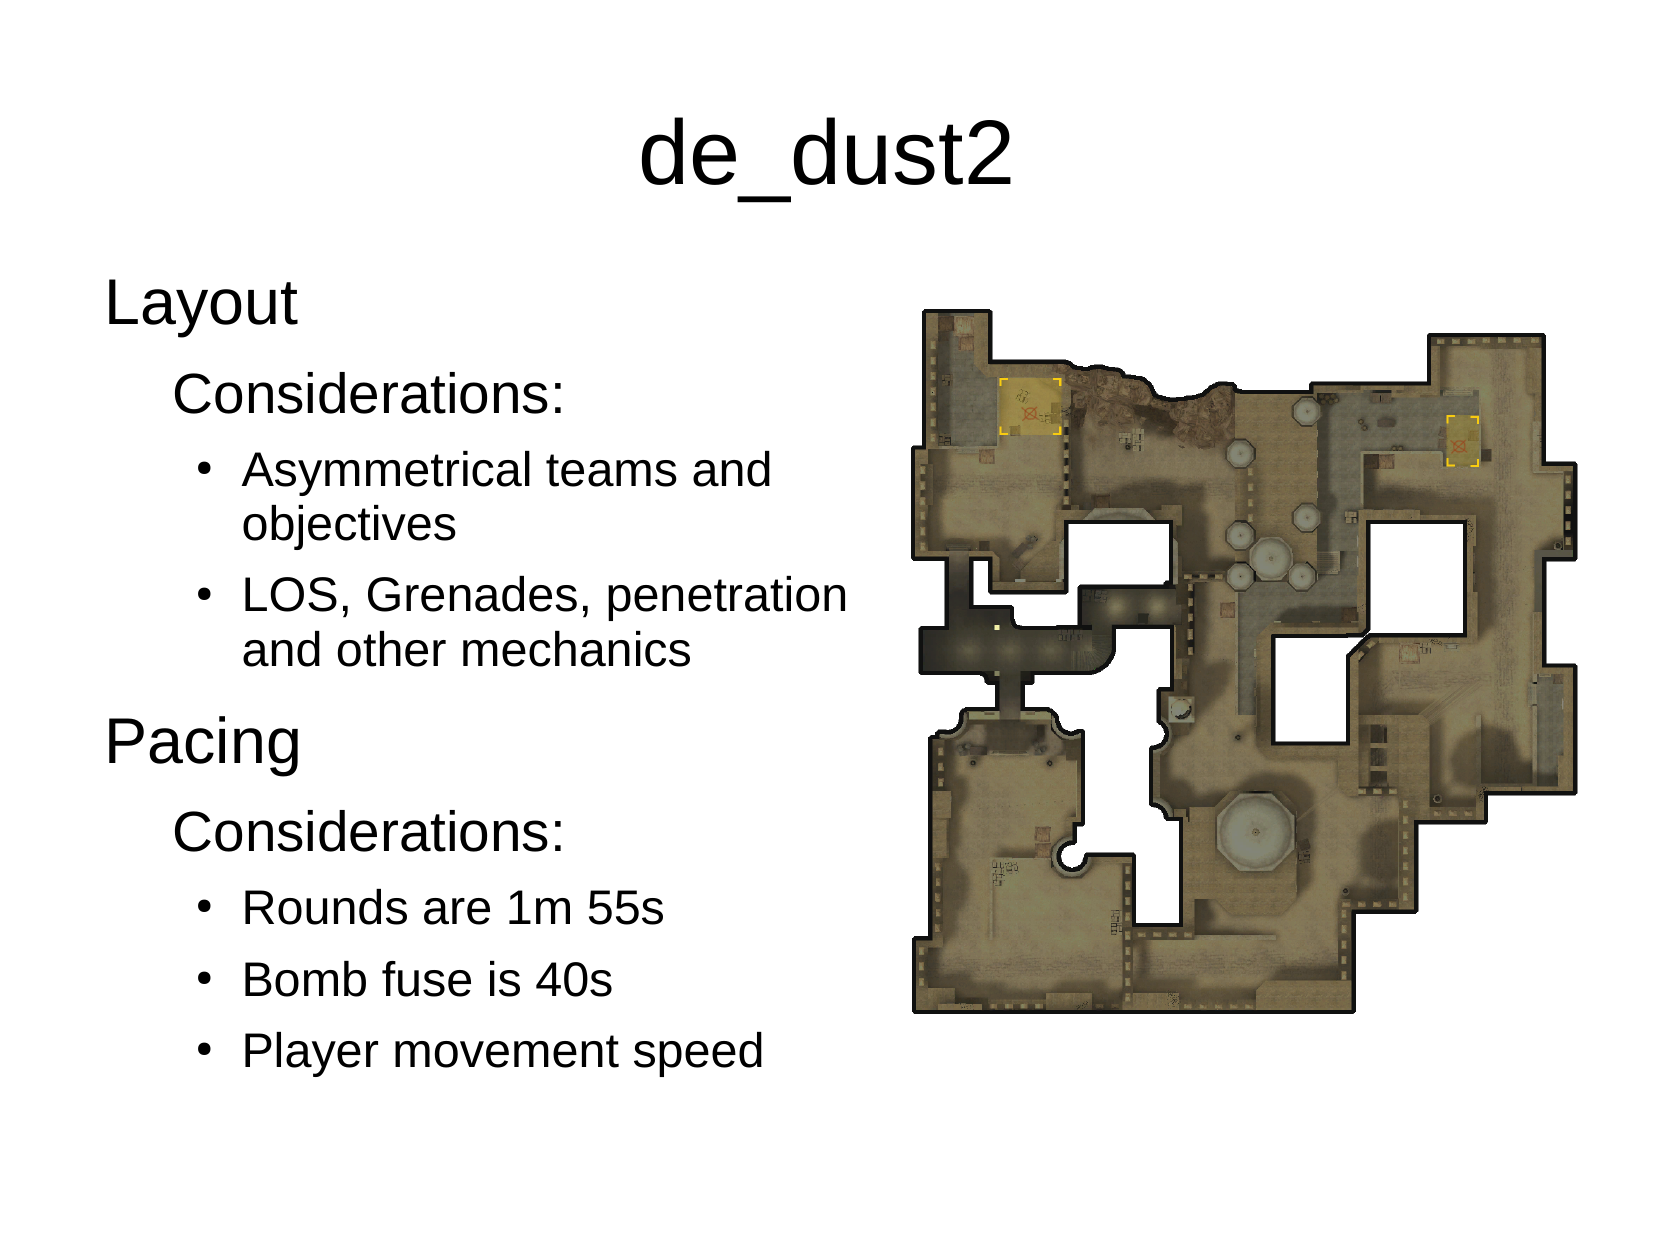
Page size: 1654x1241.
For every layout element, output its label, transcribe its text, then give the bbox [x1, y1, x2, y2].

picture [885, 296, 1606, 1016]
list Layout Considerations: Asymmetrical teams and objectives LOS, Grenades, penetration and other mechanics Pacing Considerations: Rounds are 1m 55s Bomb fuse is 40s Player movement speed [35, 266, 851, 1087]
title de_dust2 [82, 49, 1571, 257]
